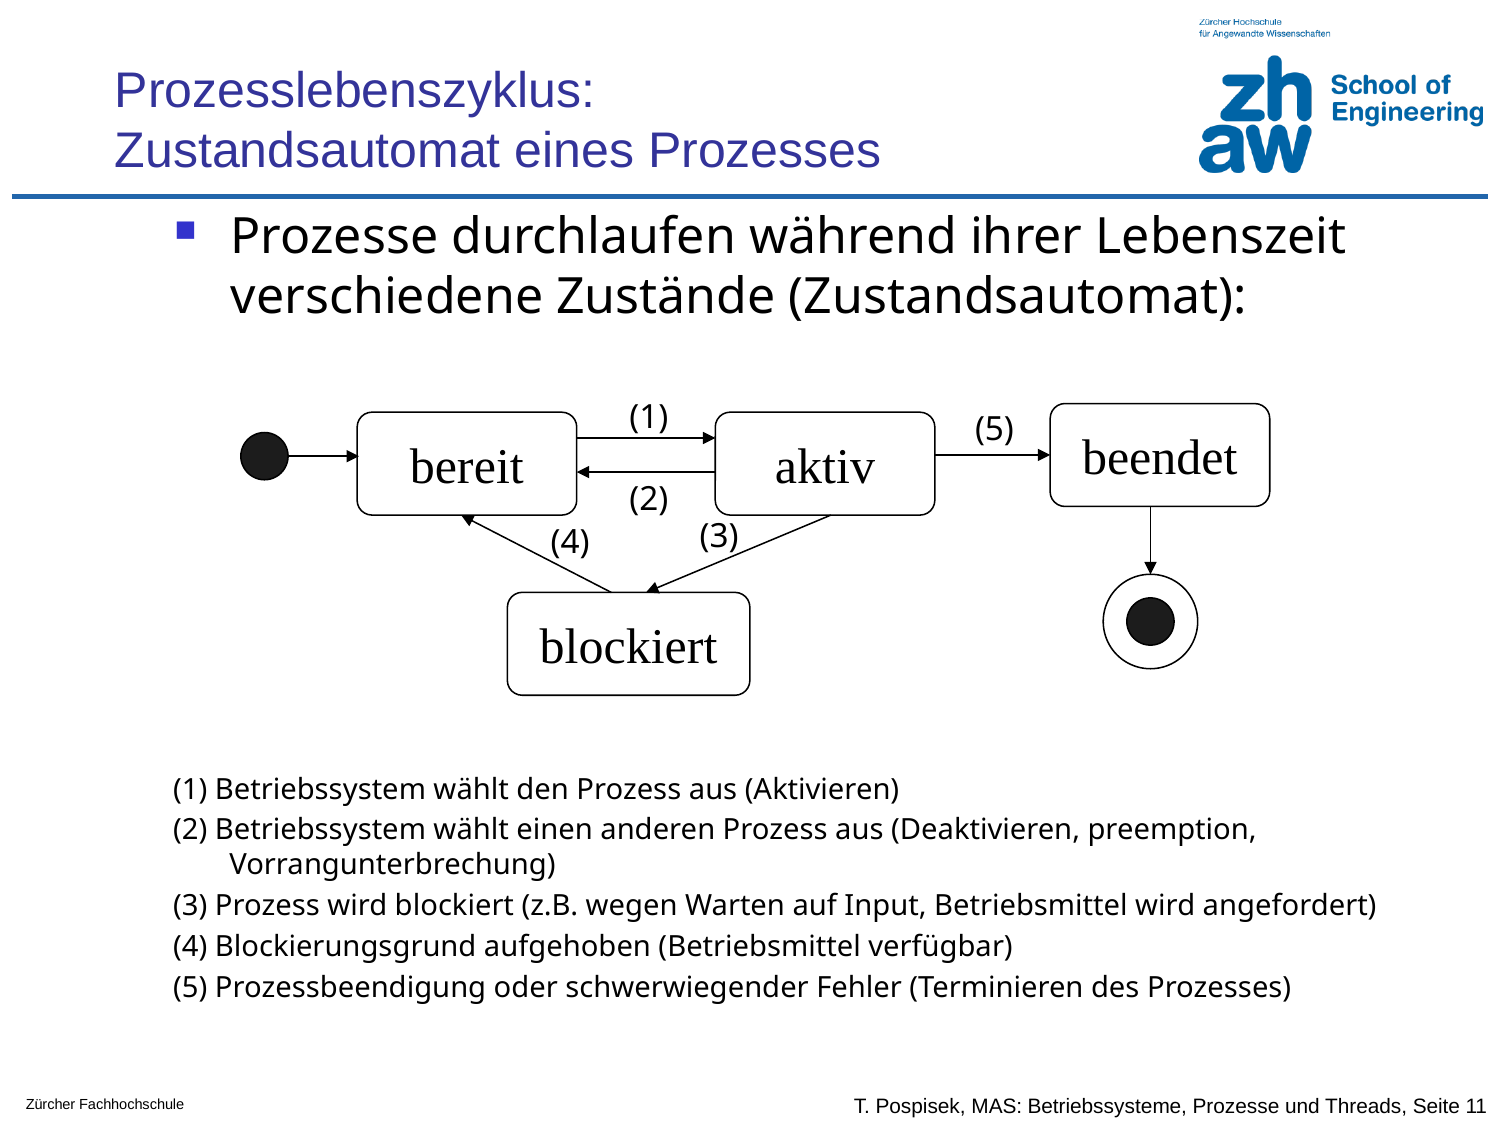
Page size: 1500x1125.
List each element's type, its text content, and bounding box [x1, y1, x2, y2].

text_box (4) [535, 512, 605, 568]
text_box (1) Betriebssystem wählt den Prozess aus (Aktivieren) (2) Betriebssystem wählt einen anderen Prozess aus (Deaktivieren, preemption, Vorrangunterbrechung) (3) Prozess wird blockiert (z.B. wegen Warten auf Input, Betriebsmittel wird angefordert) (4) Blockierungsgrund aufgehoben (Betriebsmittel verfügbar) (5) Prozessbeendigung oder schwerwiegender Fehler (Terminieren des Prozesses) [158, 762, 1500, 1013]
text_box (3) [684, 507, 754, 562]
text_box (5) [960, 399, 1029, 455]
text_box blockiert [507, 592, 750, 696]
text_box beendet [1050, 403, 1270, 507]
text_box aktiv [715, 412, 935, 516]
text_box (1) [614, 387, 684, 443]
title Prozesslebenszyklus: Zustandsautomat eines Prozesses [99, 72, 1379, 185]
text_box (2) [614, 469, 684, 525]
text_box [1103, 574, 1198, 669]
text_box [240, 432, 289, 480]
picture [1199, 19, 1483, 173]
text_box bereit [357, 412, 577, 516]
list Prozesse durchlaufen während ihrer Lebenszeit verschiedene Zustände (Zustandsautomat): [159, 196, 1414, 762]
